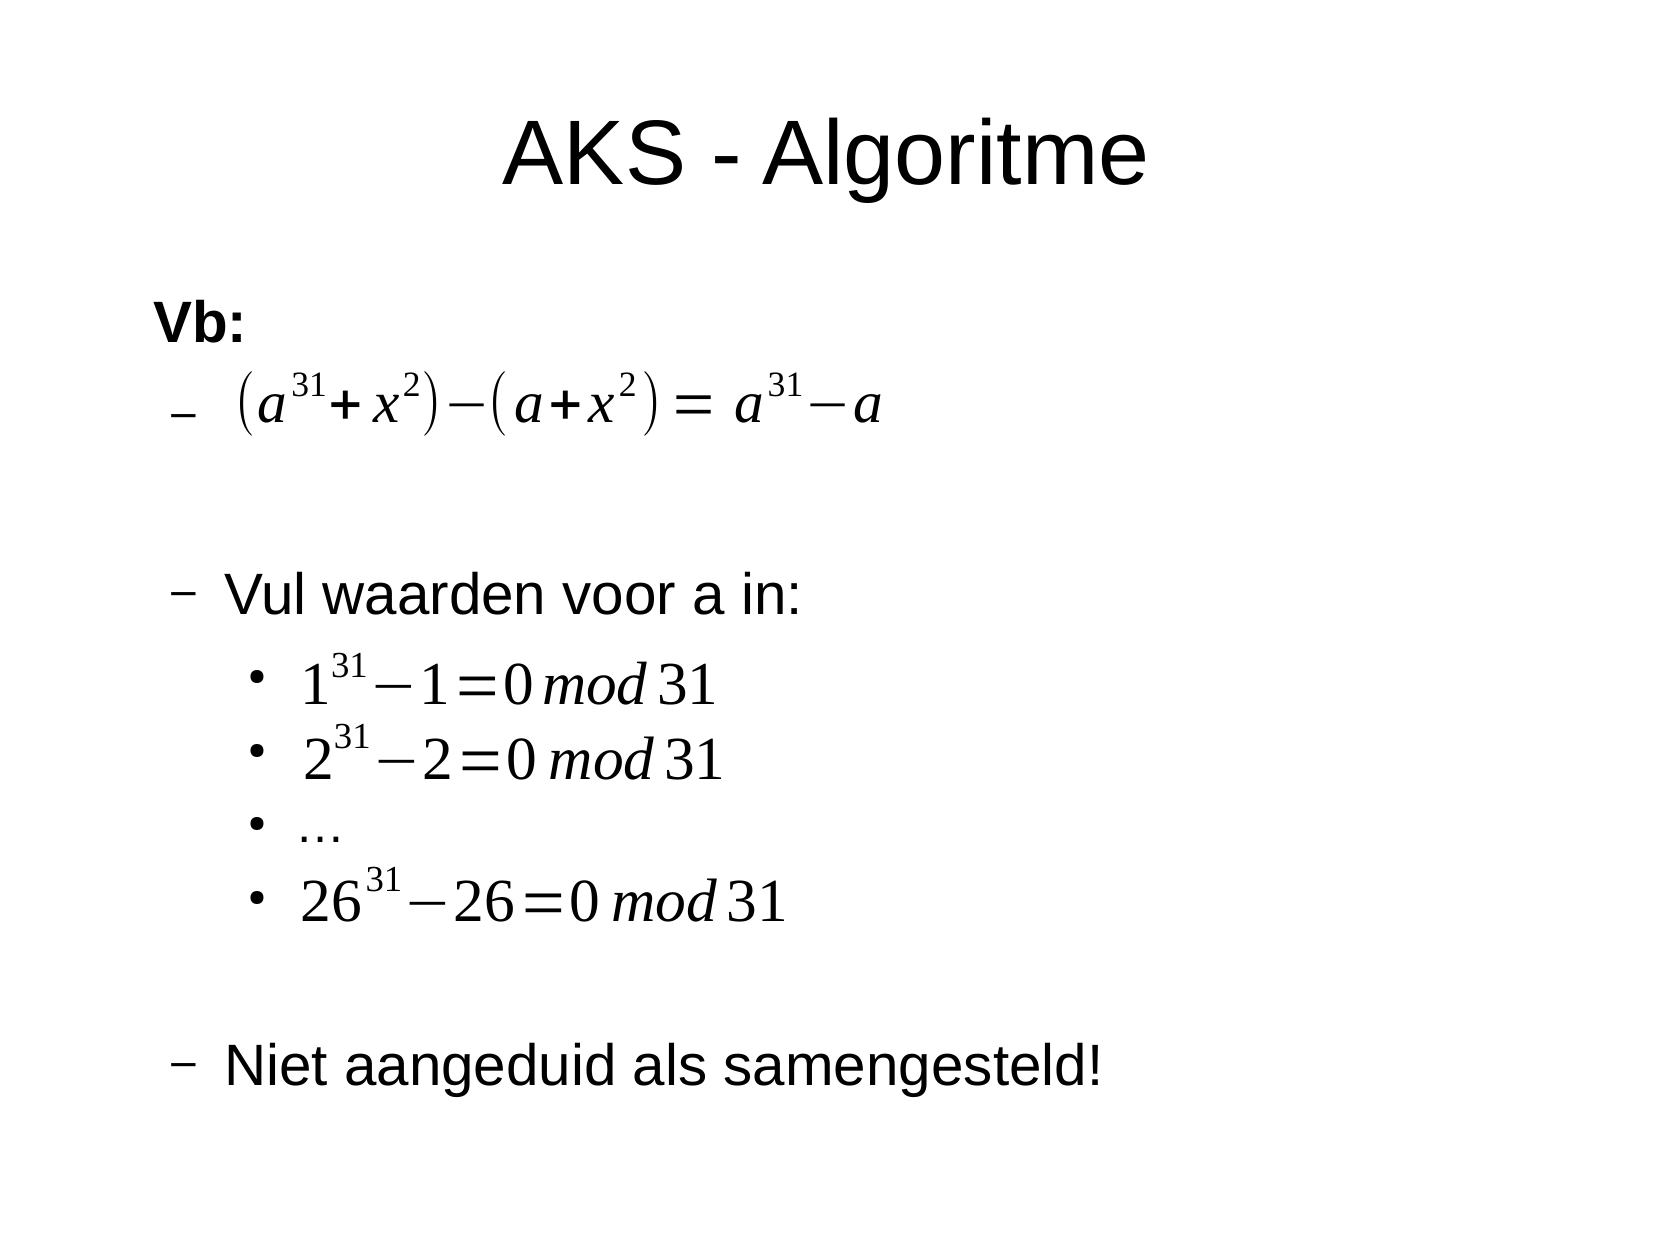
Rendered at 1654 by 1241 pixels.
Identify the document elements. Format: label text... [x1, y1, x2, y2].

chart [220, 363, 901, 442]
list Vb: Vul waarden voor a in: … Niet aangeduid als samengesteld! [82, 290, 1571, 1111]
chart [285, 643, 740, 791]
chart [285, 856, 802, 934]
title AKS - Algoritme [82, 49, 1571, 257]
